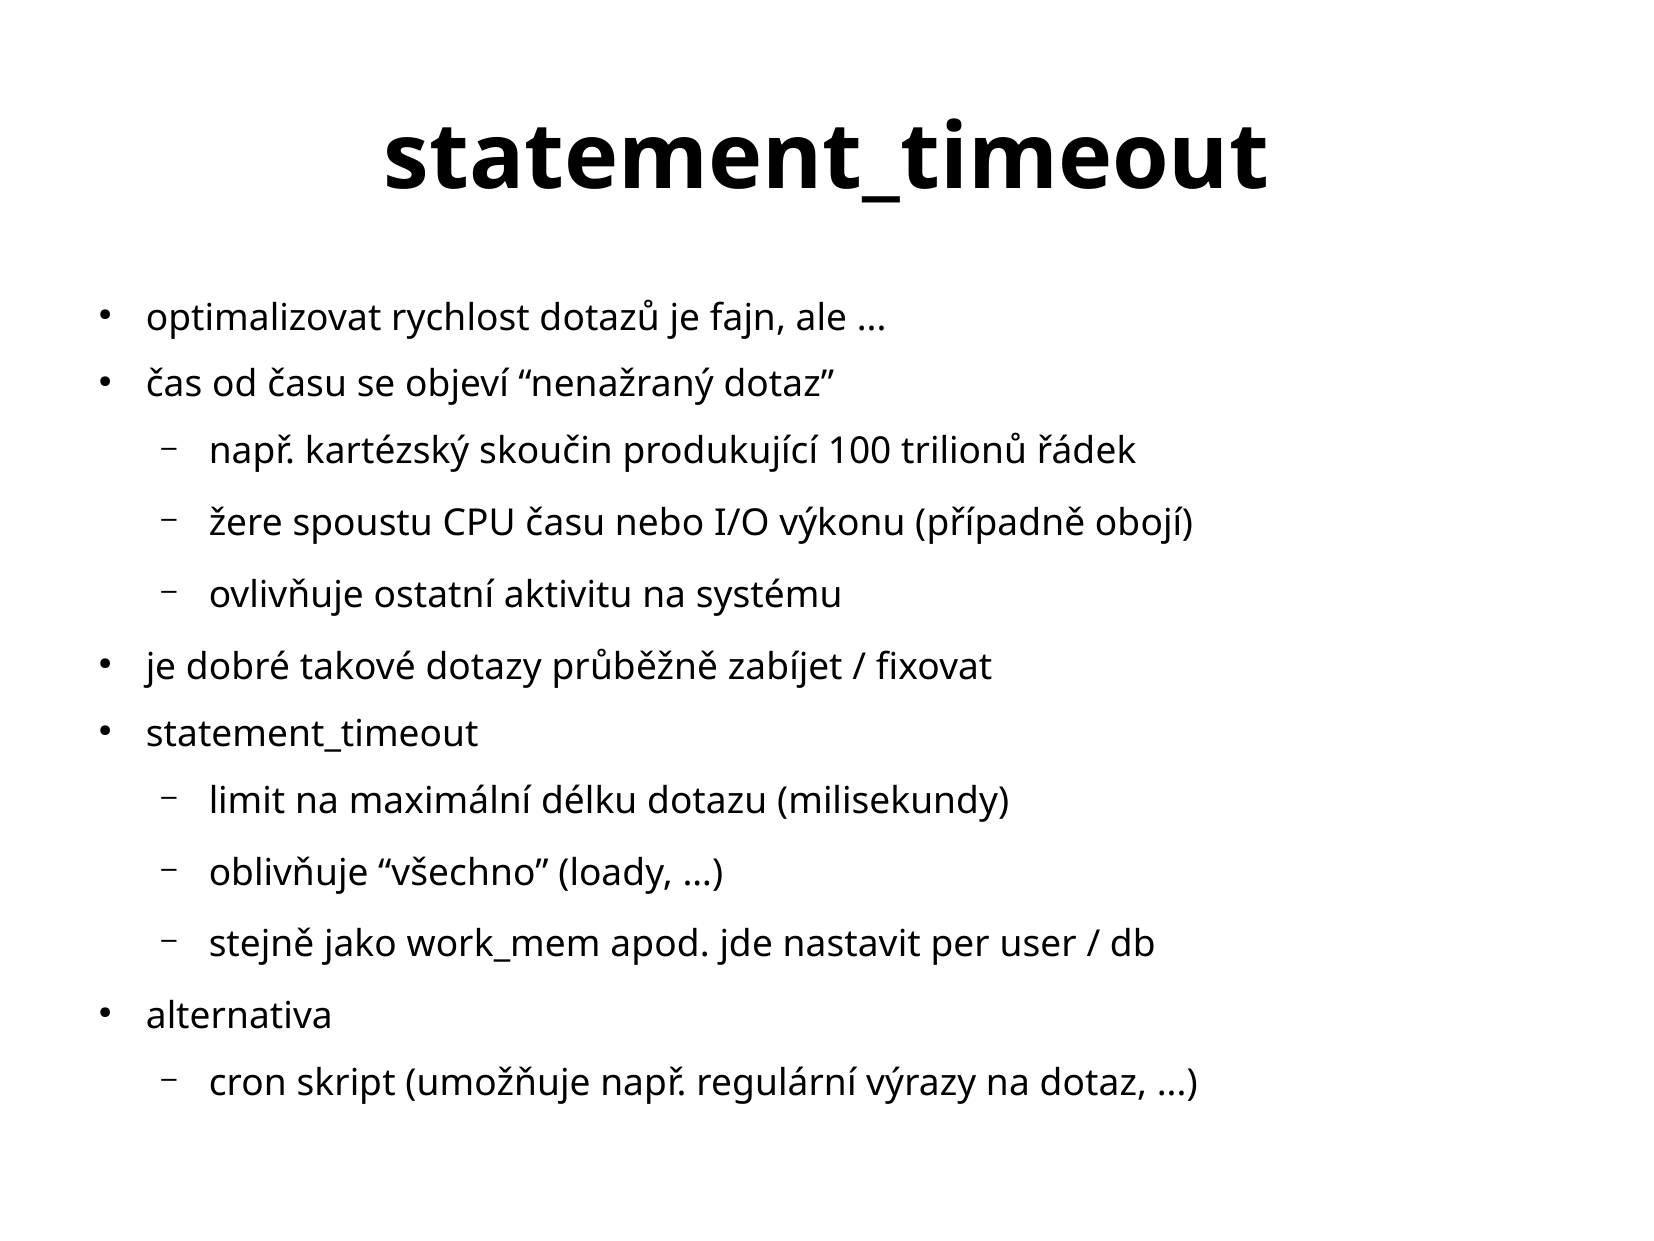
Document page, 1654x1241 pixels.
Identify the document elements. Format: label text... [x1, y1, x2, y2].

list optimalizovat rychlost dotazů je fajn, ale ... čas od času se objeví “nenažraný dotaz” např. kartézský skoučin produkující 100 trilionů řádek žere spoustu CPU času nebo I/O výkonu (případně obojí) ovlivňuje ostatní aktivitu na systému je dobré takové dotazy průběžně zabíjet / fixovat statement_timeout limit na maximální délku dotazu (milisekundy) oblivňuje “všechno” (loady, …) stejně jako work_mem apod. jde nastavit per user / db alternativa cron skript (umožňuje např. regulární výrazy na dotaz, ...) [82, 290, 1538, 1111]
title statement_timeout [82, 49, 1571, 257]
